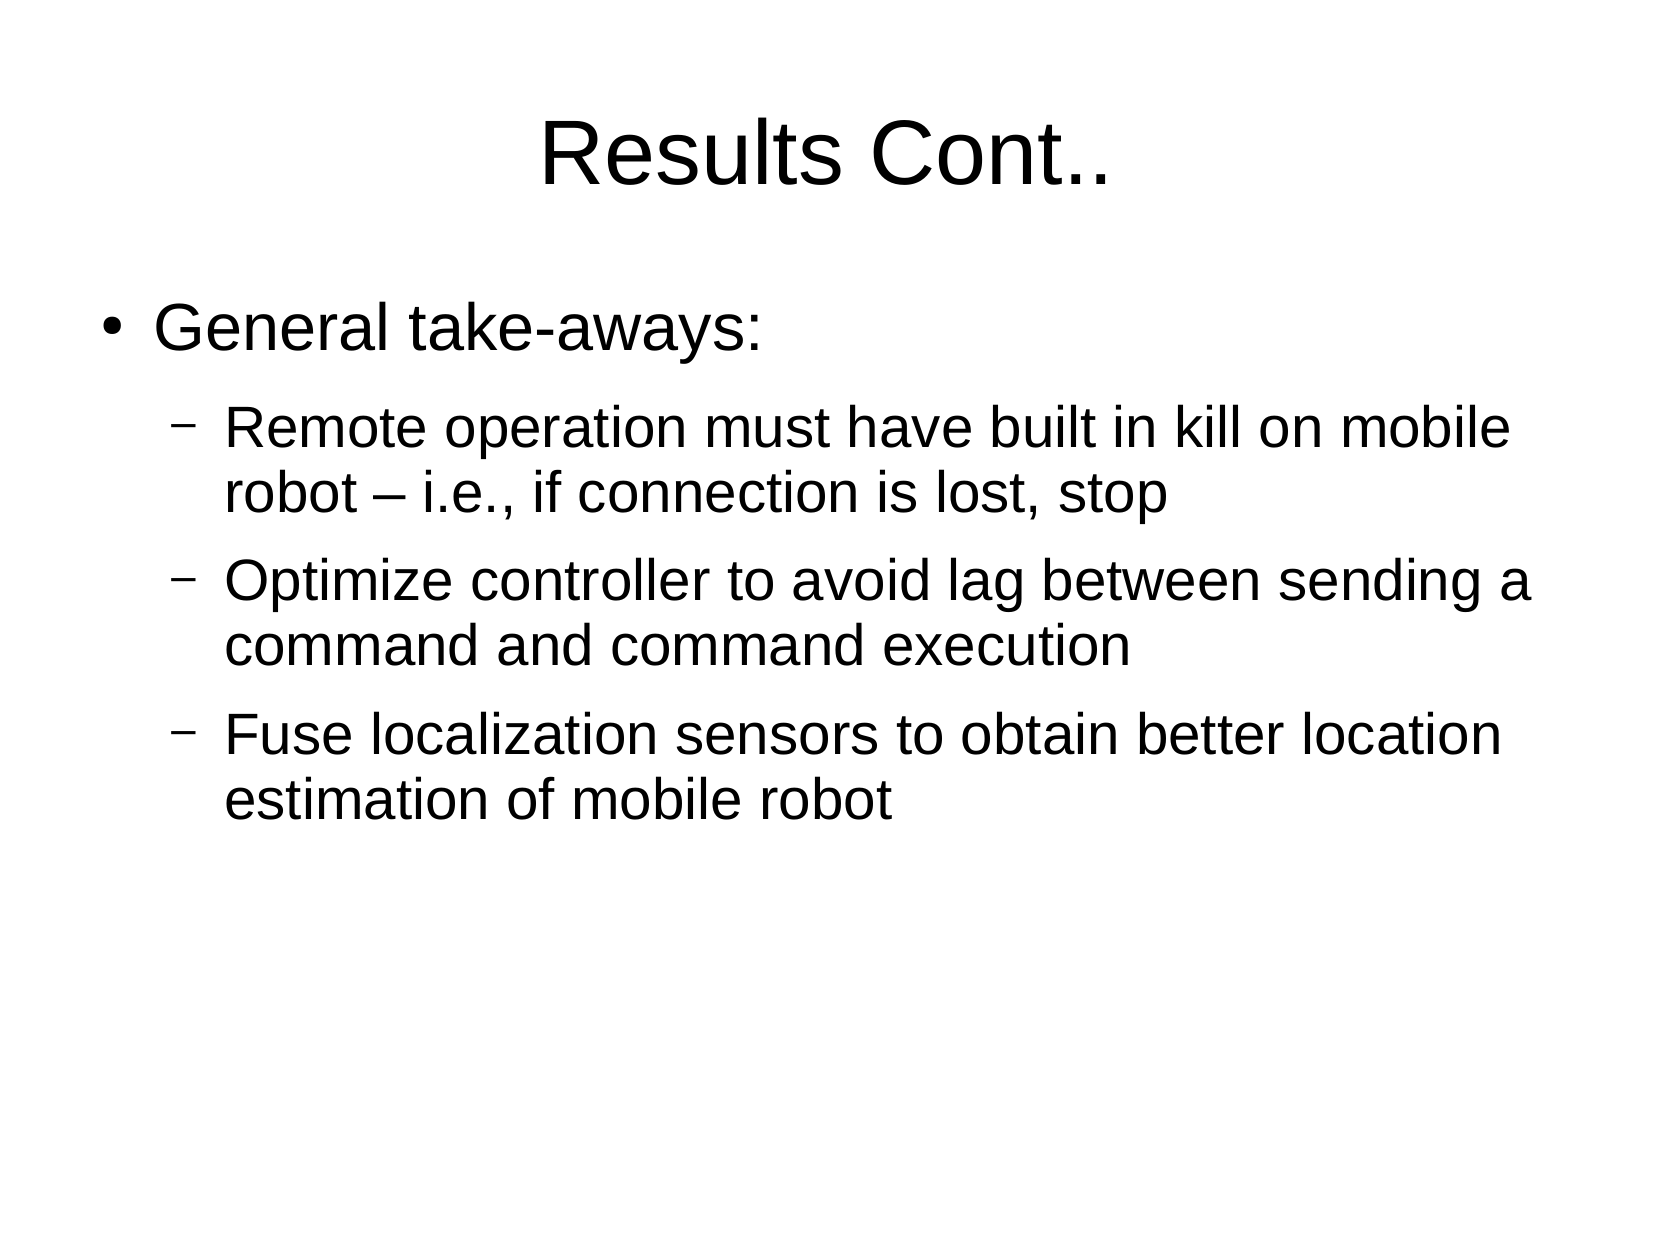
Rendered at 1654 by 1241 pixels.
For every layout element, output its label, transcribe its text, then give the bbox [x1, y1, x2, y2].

list General take-aways: Remote operation must have built in kill on mobile robot – i.e., if connection is lost, stop Optimize controller to avoid lag between sending a command and command execution Fuse localization sensors to obtain better location estimation of mobile robot [82, 290, 1571, 1010]
title Results Cont.. [82, 49, 1571, 257]
